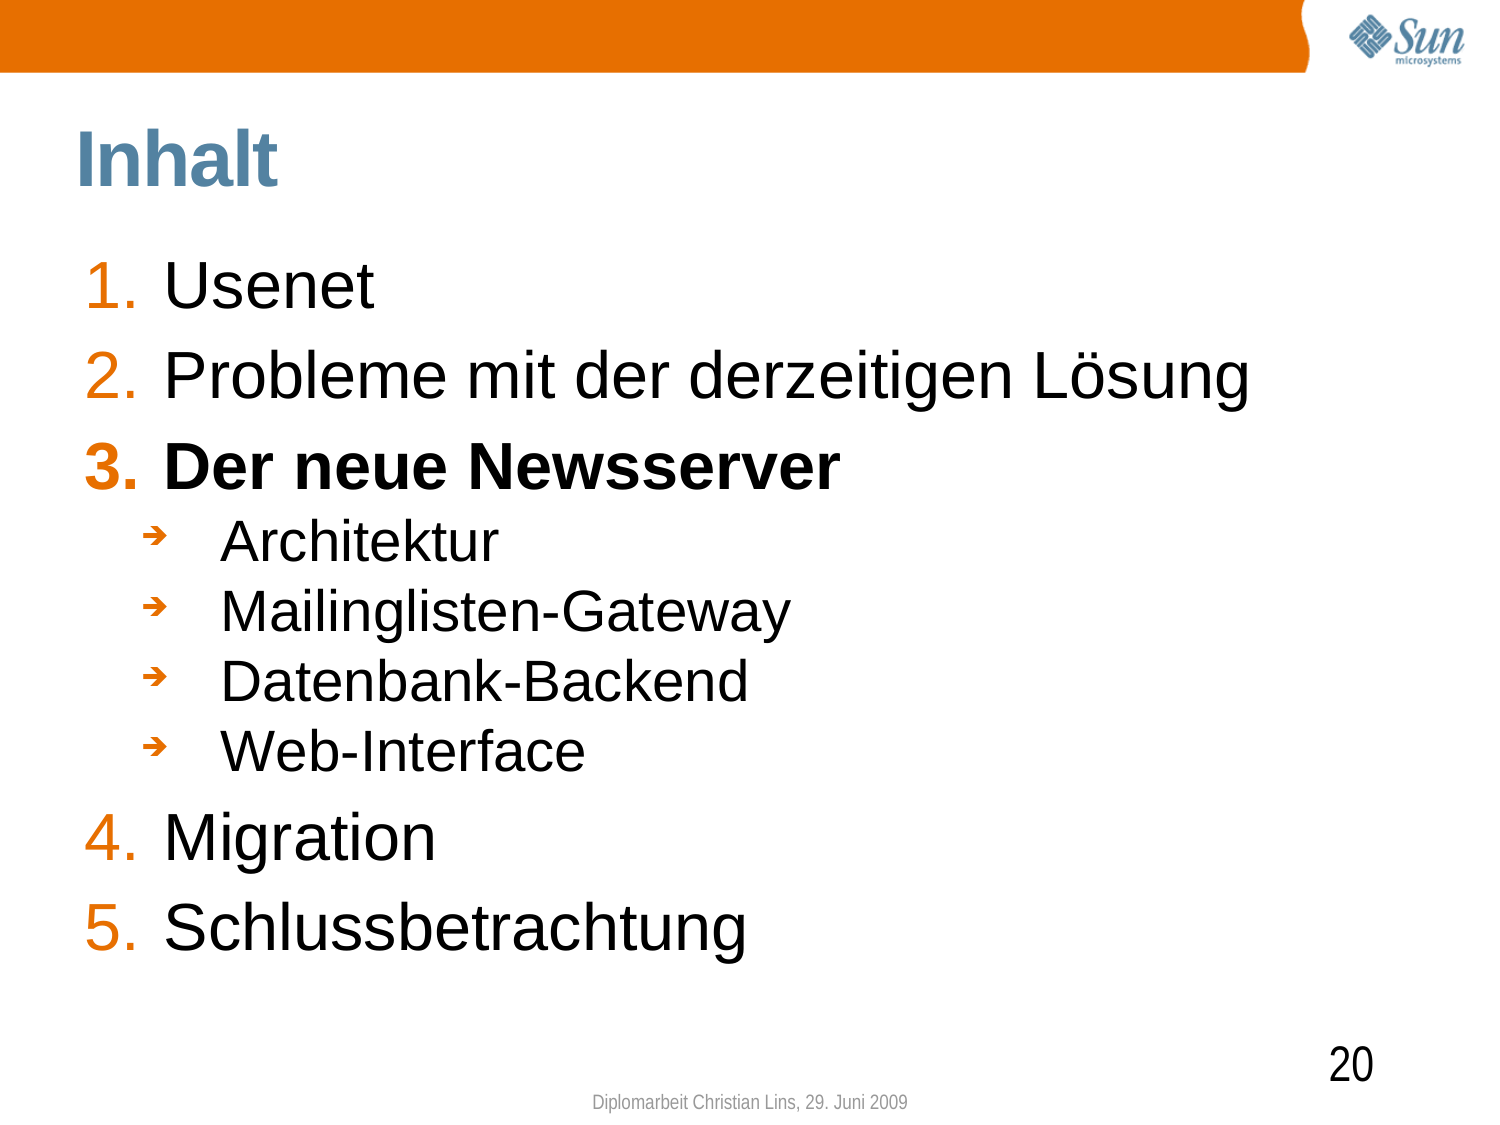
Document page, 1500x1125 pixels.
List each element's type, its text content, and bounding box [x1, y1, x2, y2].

picture [0, 0, 1500, 75]
title Inhalt [75, 122, 1438, 228]
list Usenet Probleme mit der derzeitigen Lösung Der neue Newsserver Architektur Mailinglisten-Gateway Datenbank-Backend Web-Interface Migration Schlussbetrachtung [64, 257, 1447, 975]
